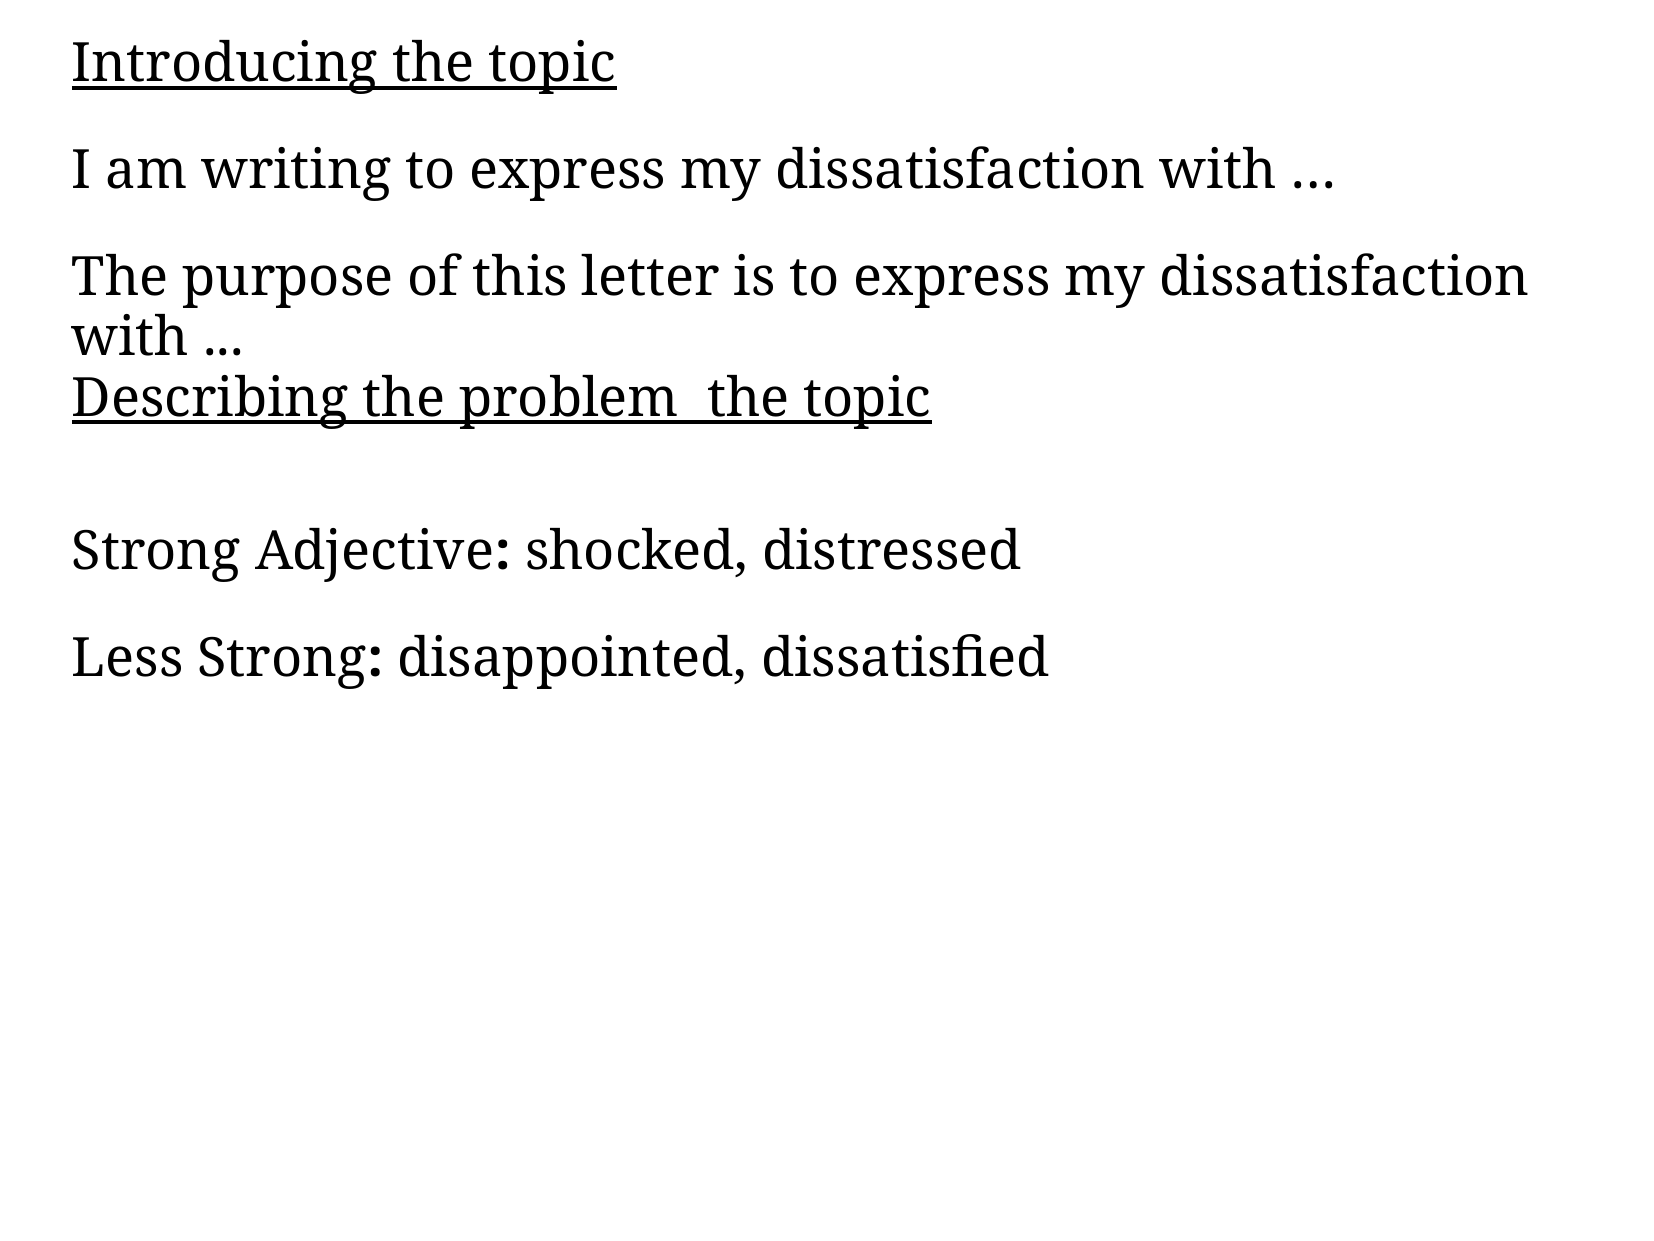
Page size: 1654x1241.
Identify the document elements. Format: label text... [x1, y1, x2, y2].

text_box Introducing the topic I am writing to express my dissatisfaction with … The purpose of this letter is to express my dissatisfaction with ... Describing the problem the topic Strong Adjective: shocked, distressed Less Strong: disappointed, dissatisfied [71, 31, 1560, 1140]
